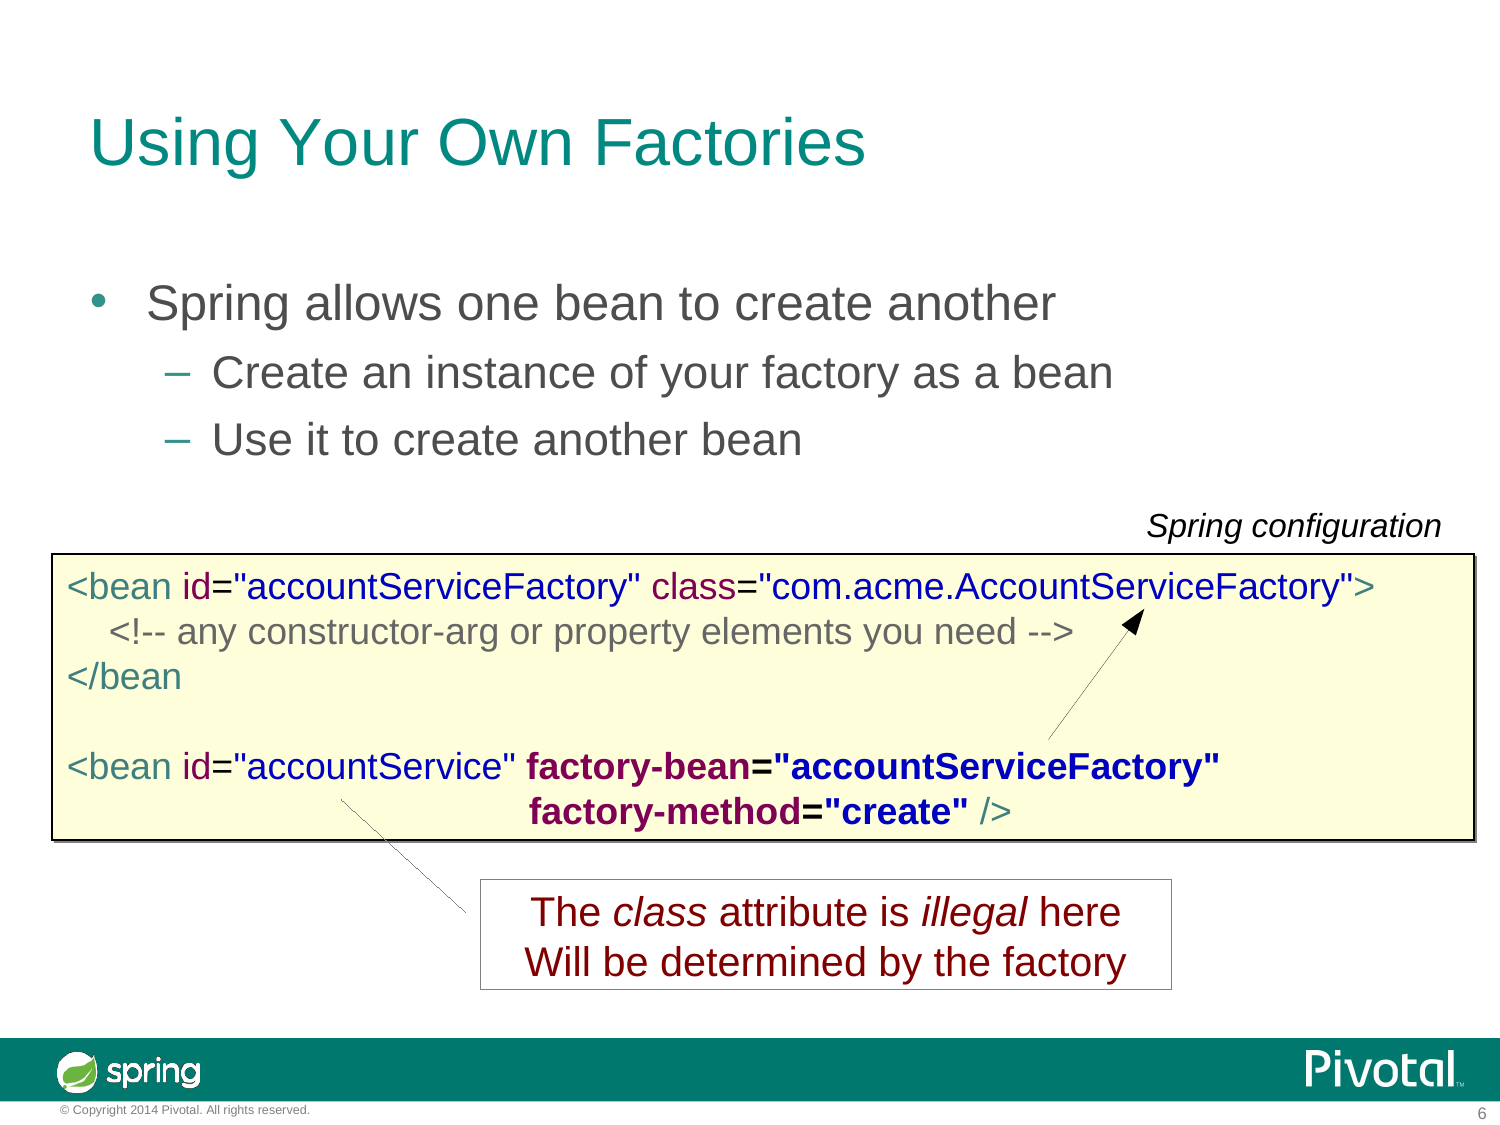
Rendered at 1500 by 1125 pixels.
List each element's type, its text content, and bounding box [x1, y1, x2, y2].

list Spring allows one bean to create another Create an instance of your factory as a bean Use it to create another bean [75, 840, 1426, 1005]
text_box The class attribute is illegal here Will be determined by the factory [481, 880, 1171, 989]
picture [32, 1041, 210, 1103]
title Using Your Own Factories [75, 45, 1426, 233]
text_box Spring configuration [1123, 496, 1466, 552]
list Spring allows one bean to create another Create an instance of your factory as a bean Use it to create another bean [75, 262, 1426, 554]
picture [1306, 1050, 1464, 1087]
text_box <bean id="accountServiceFactory" class="com.acme.AccountServiceFactory"> <!-- any constructor-arg or property elements you need --> </bean <bean id="accountService" factory-bean="accountServiceFactory" factory-method="create" /> [52, 554, 1474, 840]
